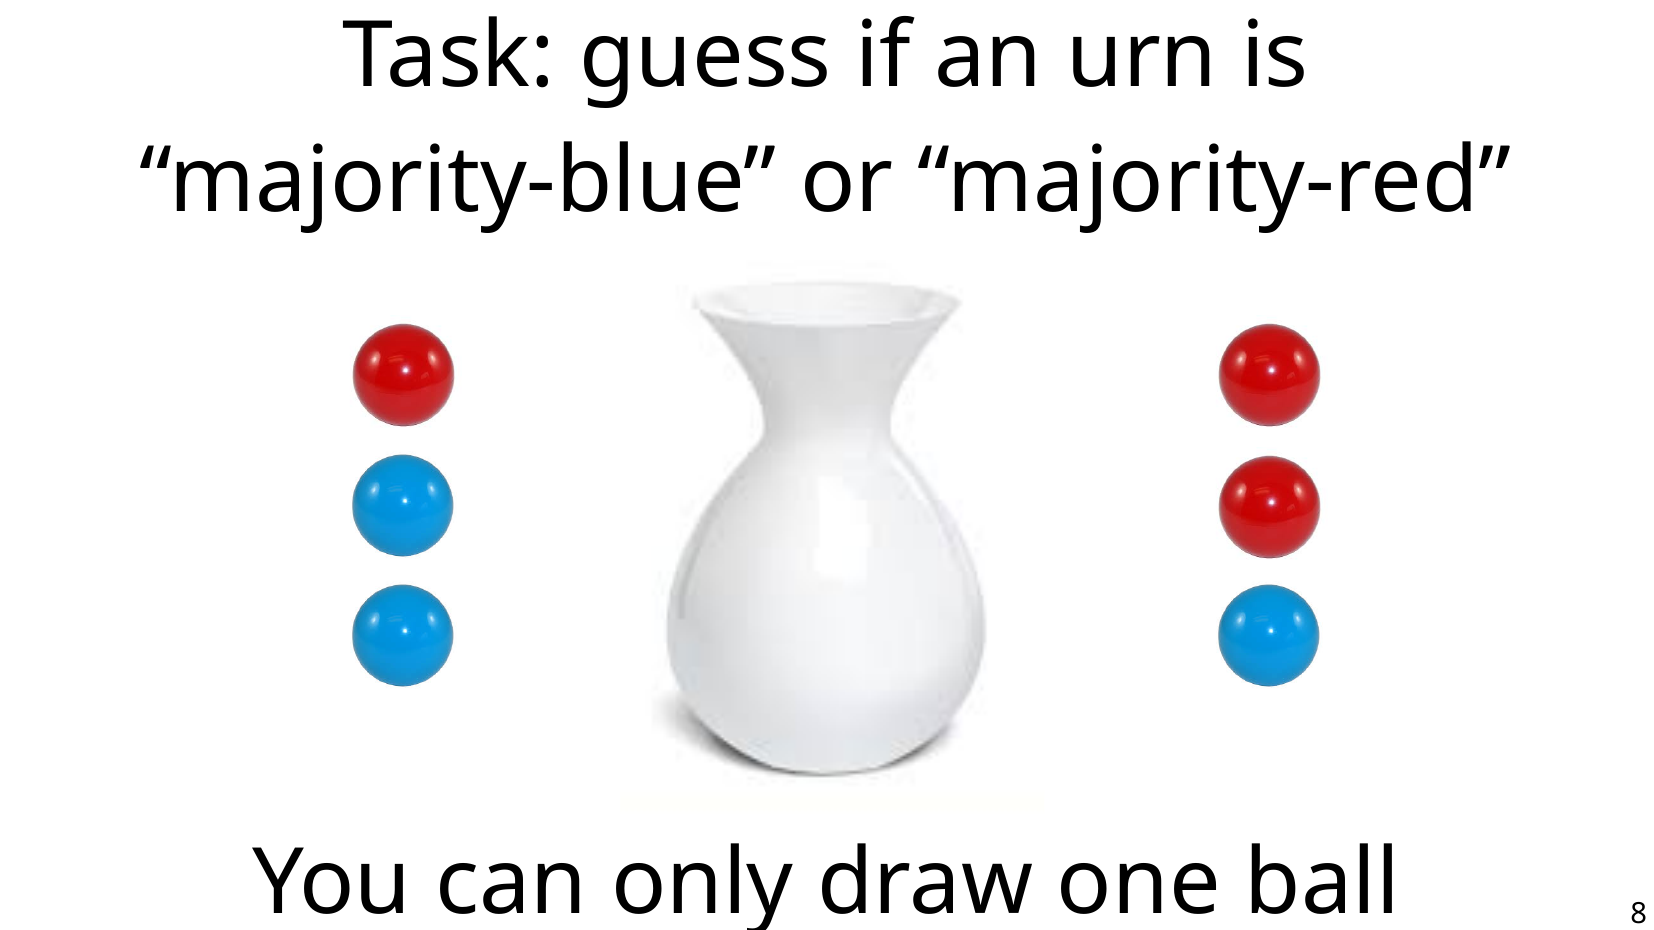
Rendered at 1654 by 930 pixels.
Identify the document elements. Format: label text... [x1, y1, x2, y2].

title You can only draw one ball [0, 827, 1653, 930]
picture [1185, 315, 1354, 436]
picture [620, 248, 1045, 814]
picture [319, 446, 488, 567]
title Task: guess if an urn is “majority-blue” or “majority-red” [82, 1, 1571, 225]
picture [1185, 576, 1354, 697]
picture [319, 315, 488, 436]
picture [1185, 447, 1354, 568]
picture [319, 576, 488, 697]
